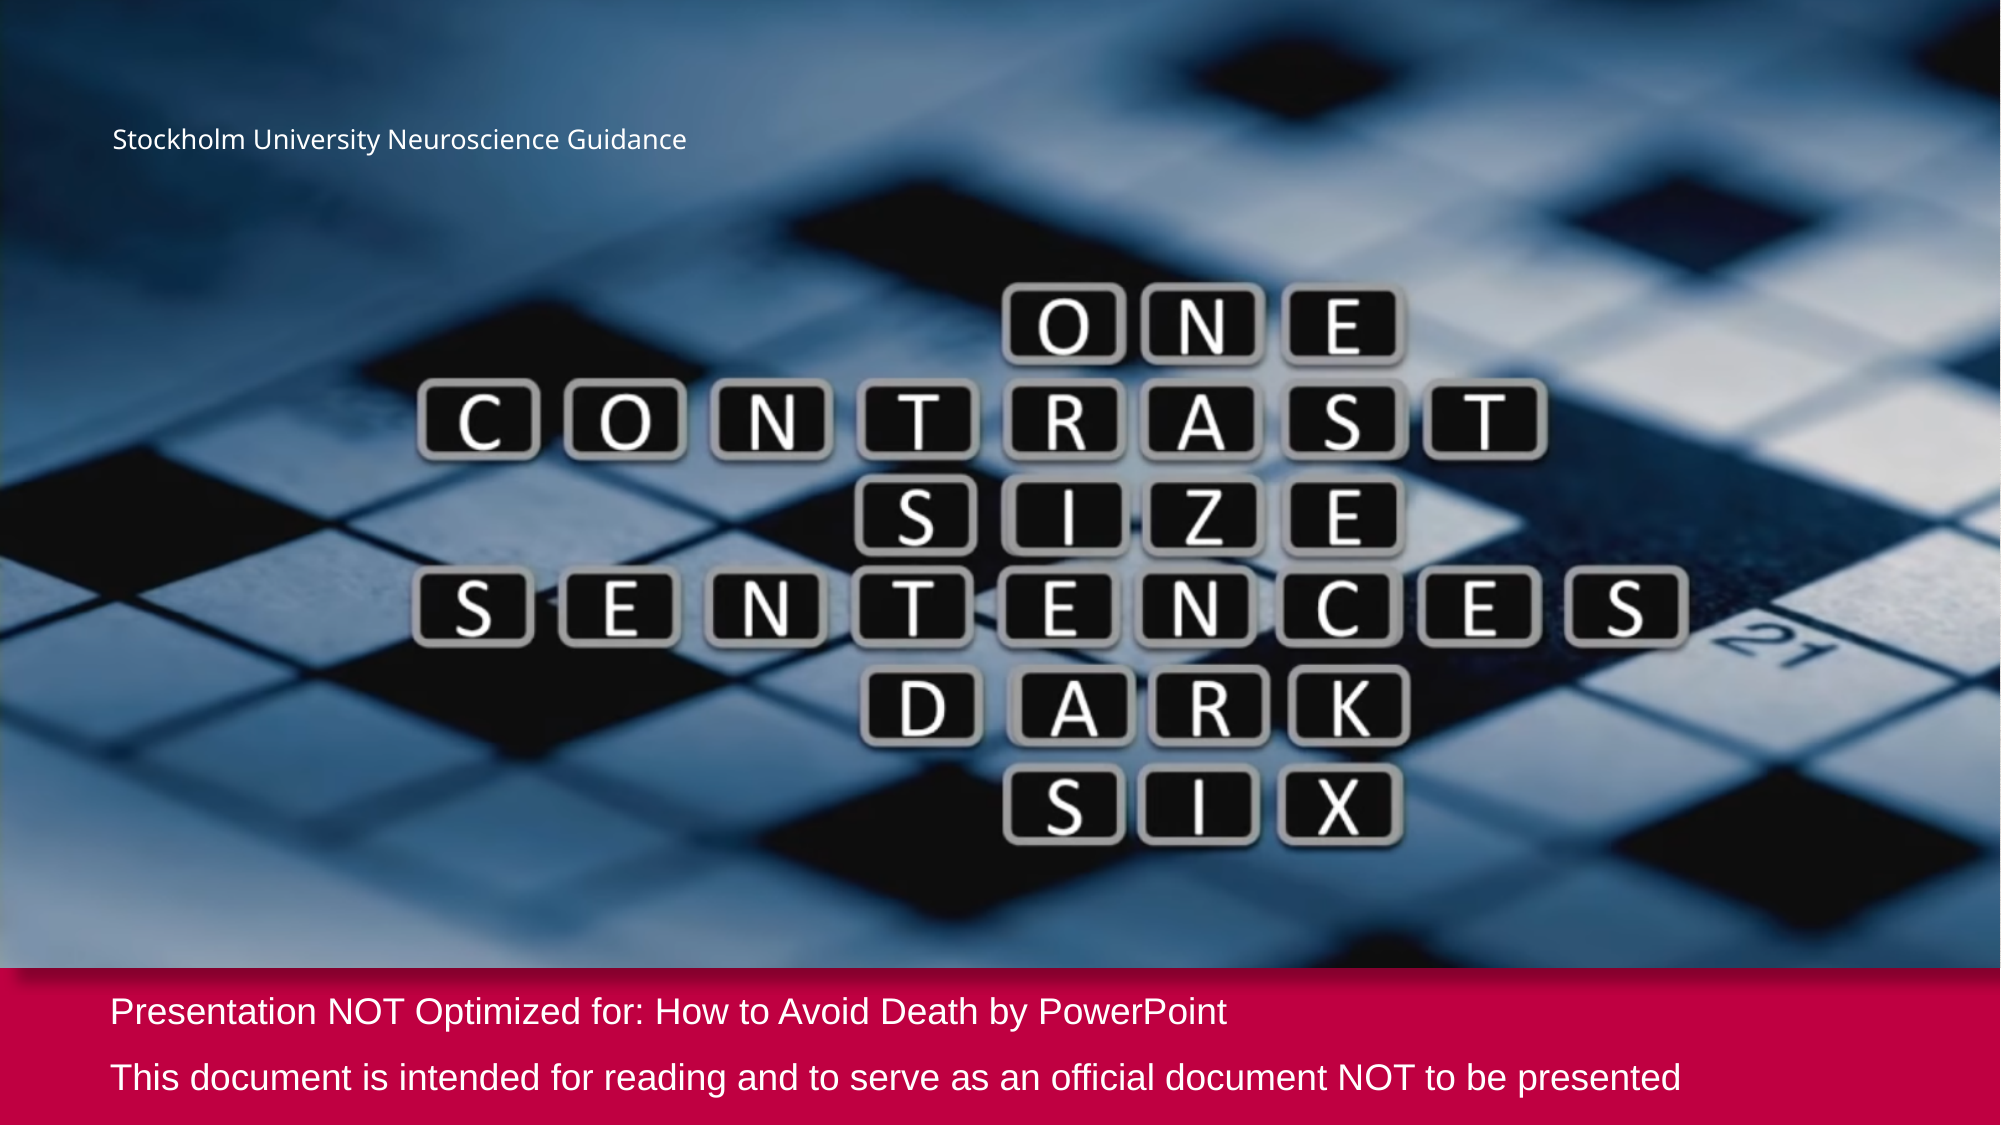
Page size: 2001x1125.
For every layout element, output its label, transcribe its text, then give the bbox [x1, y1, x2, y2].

title Stockholm University Neuroscience Guidance [112, 44, 1900, 233]
list Presentation NOT Optimized for: How to Avoid Death by PowerPoint This document is intended for reading and to serve as an official document NOT to be presented [39, 994, 1803, 1100]
picture [0, 0, 2000, 968]
